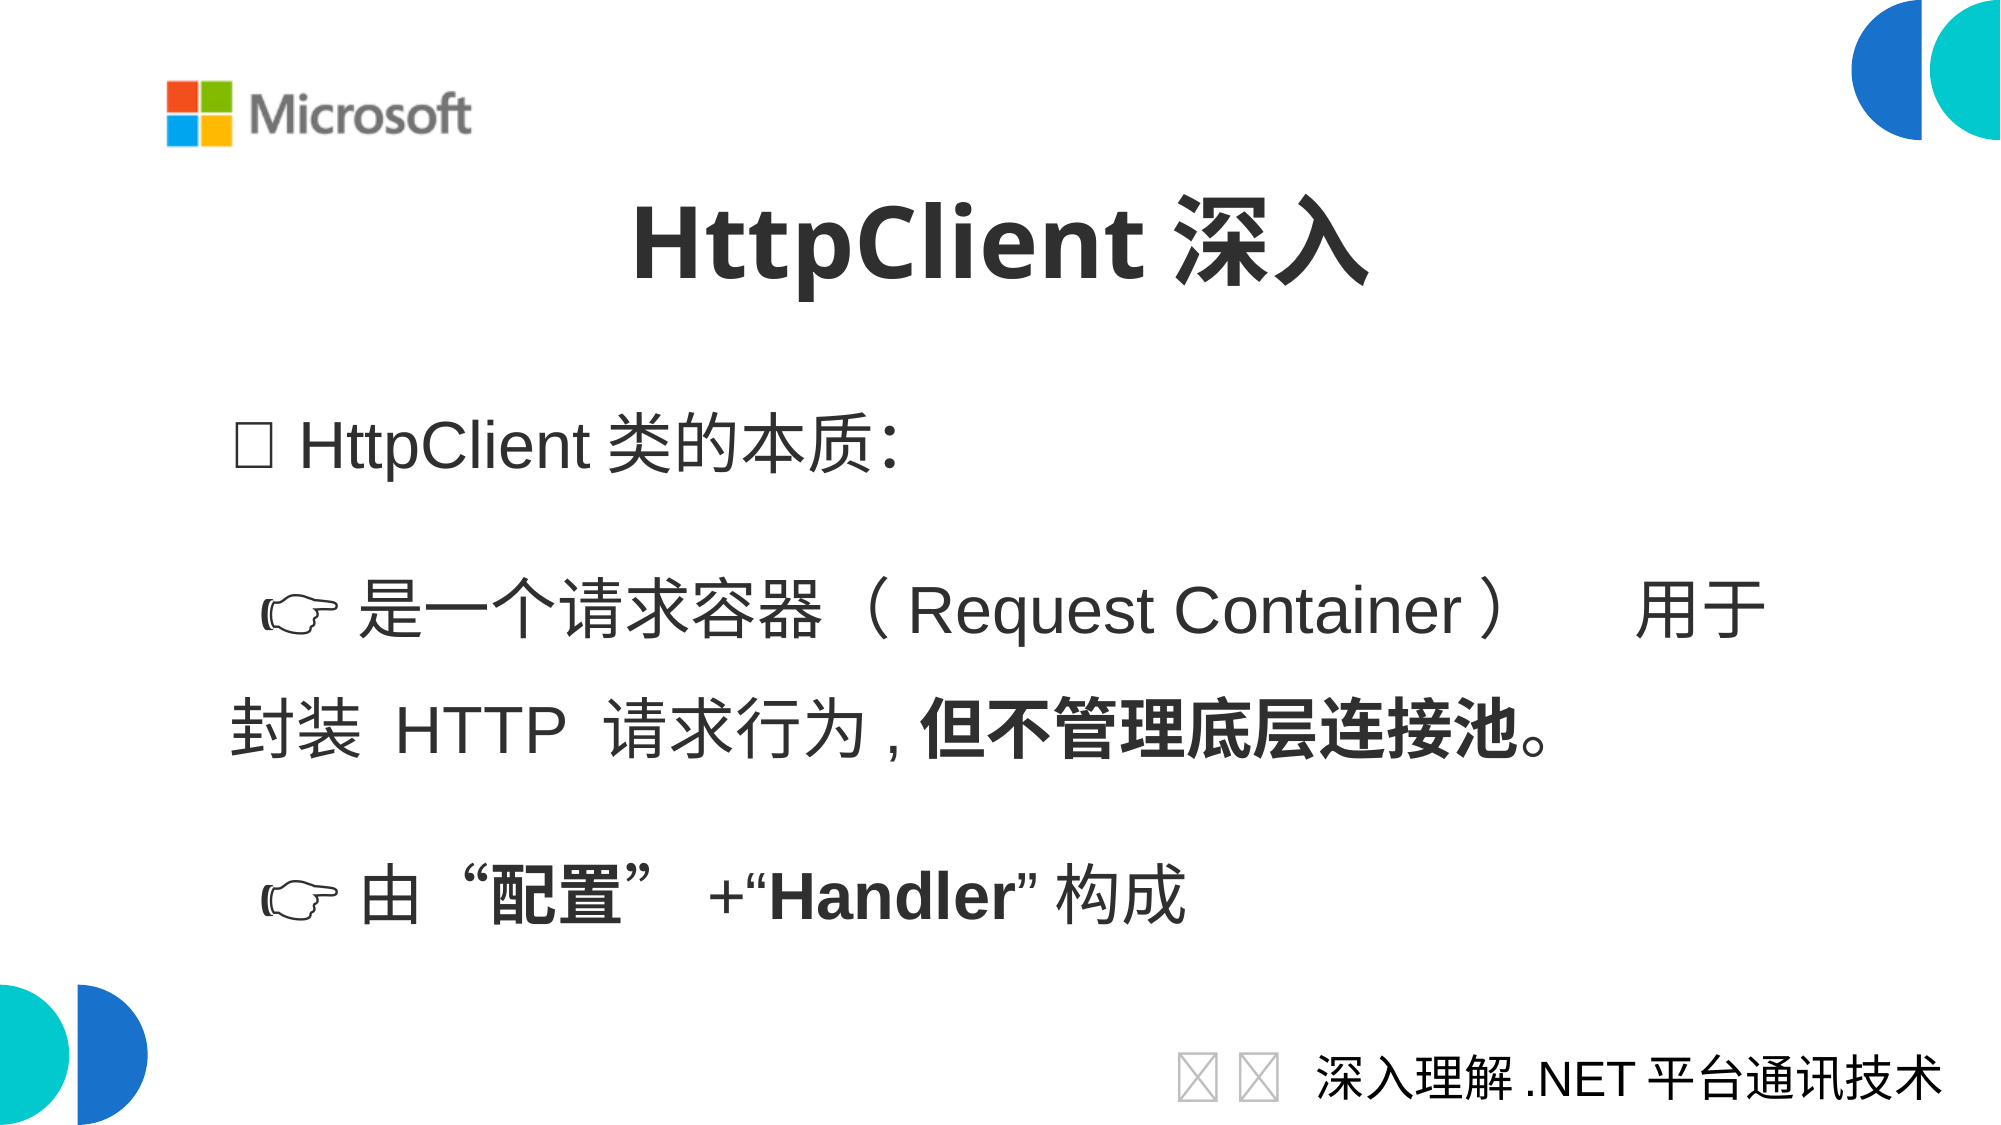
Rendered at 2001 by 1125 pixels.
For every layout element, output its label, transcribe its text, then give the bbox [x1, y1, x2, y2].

subtitle 🚀 🚀 深入理解.NET平台通讯技术 [1173, 1046, 1952, 1107]
title HttpClient深入 [138, 145, 1862, 332]
text_box 🚀 HttpClient类的本质： 👉是一个请求容器（Request Container） 用于封装 HTTP 请求行为,但不管理底层连接池。 👉由“配置”+“Handler”构成 [215, 354, 1802, 567]
picture [85, 41, 552, 189]
